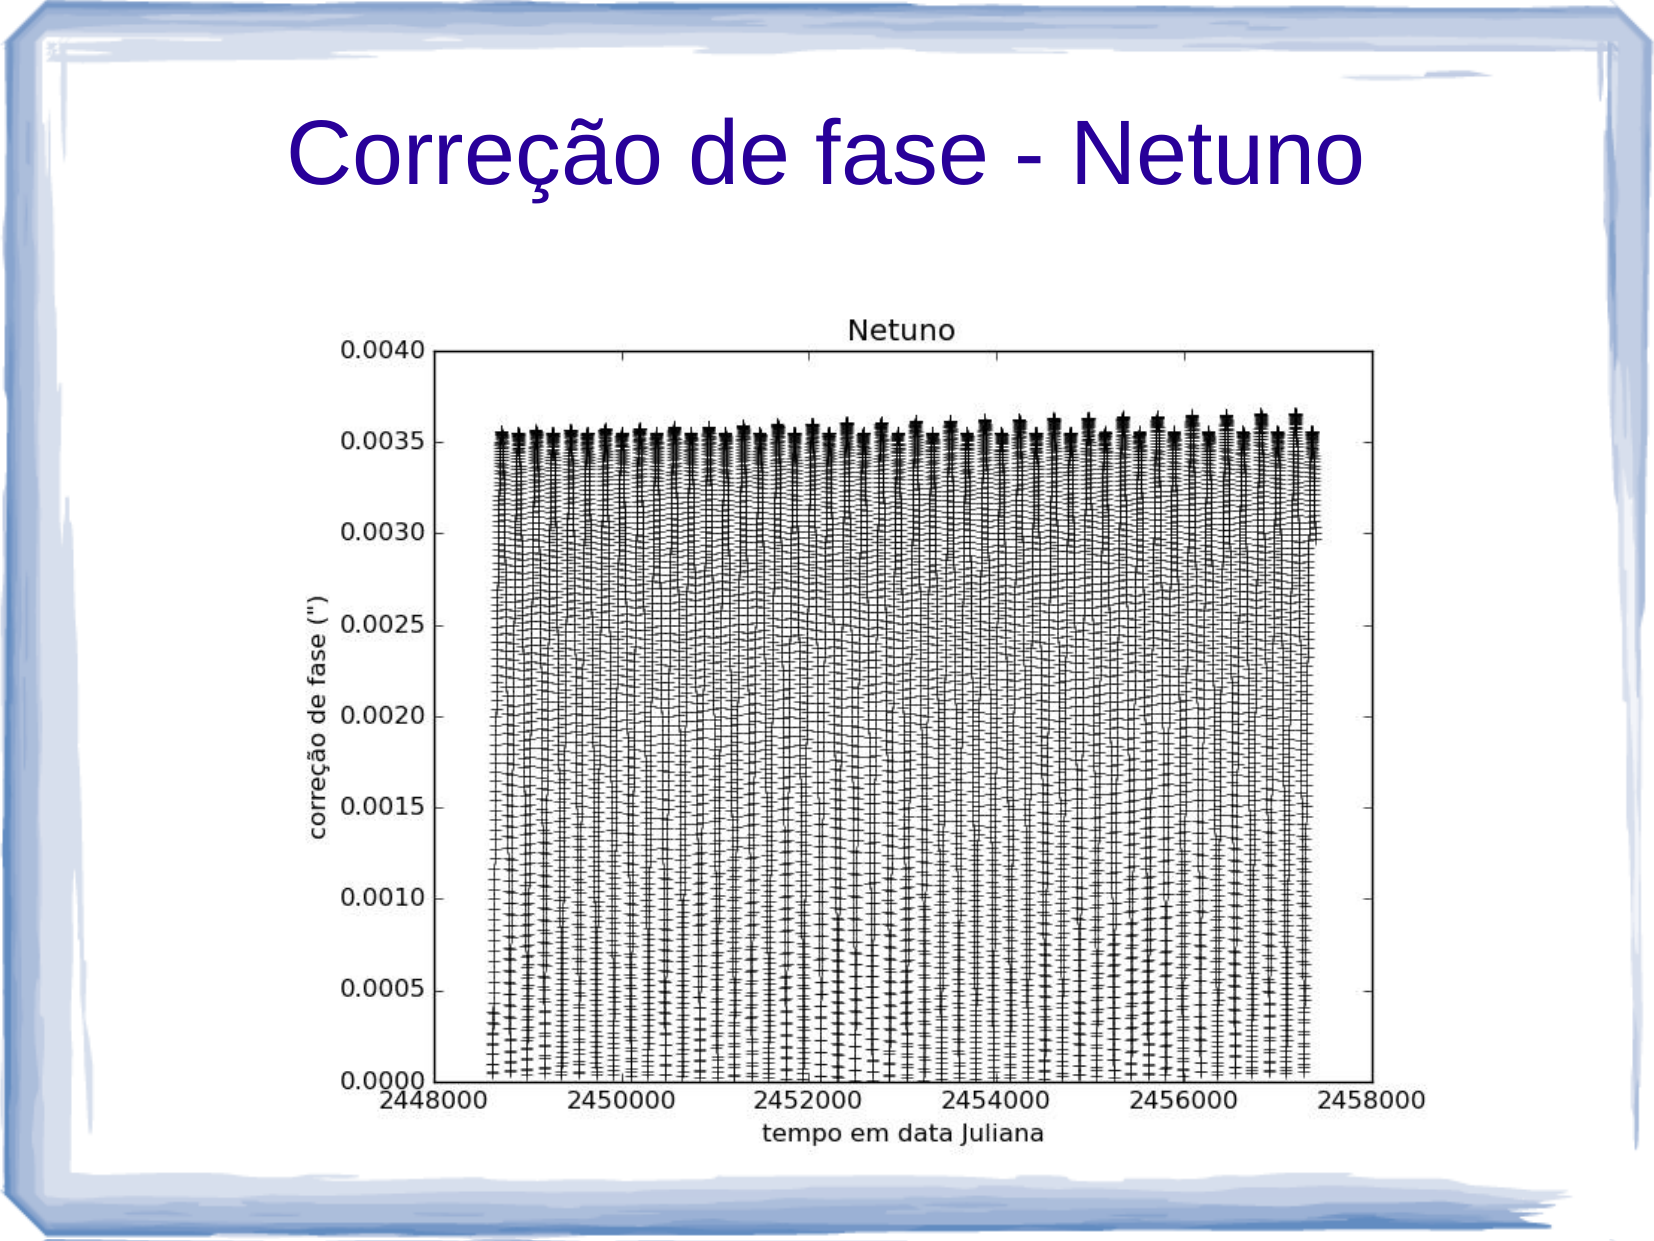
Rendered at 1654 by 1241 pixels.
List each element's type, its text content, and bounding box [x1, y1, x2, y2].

picture [0, 0, 1654, 1241]
title Correção de fase - Netuno [82, 49, 1571, 257]
